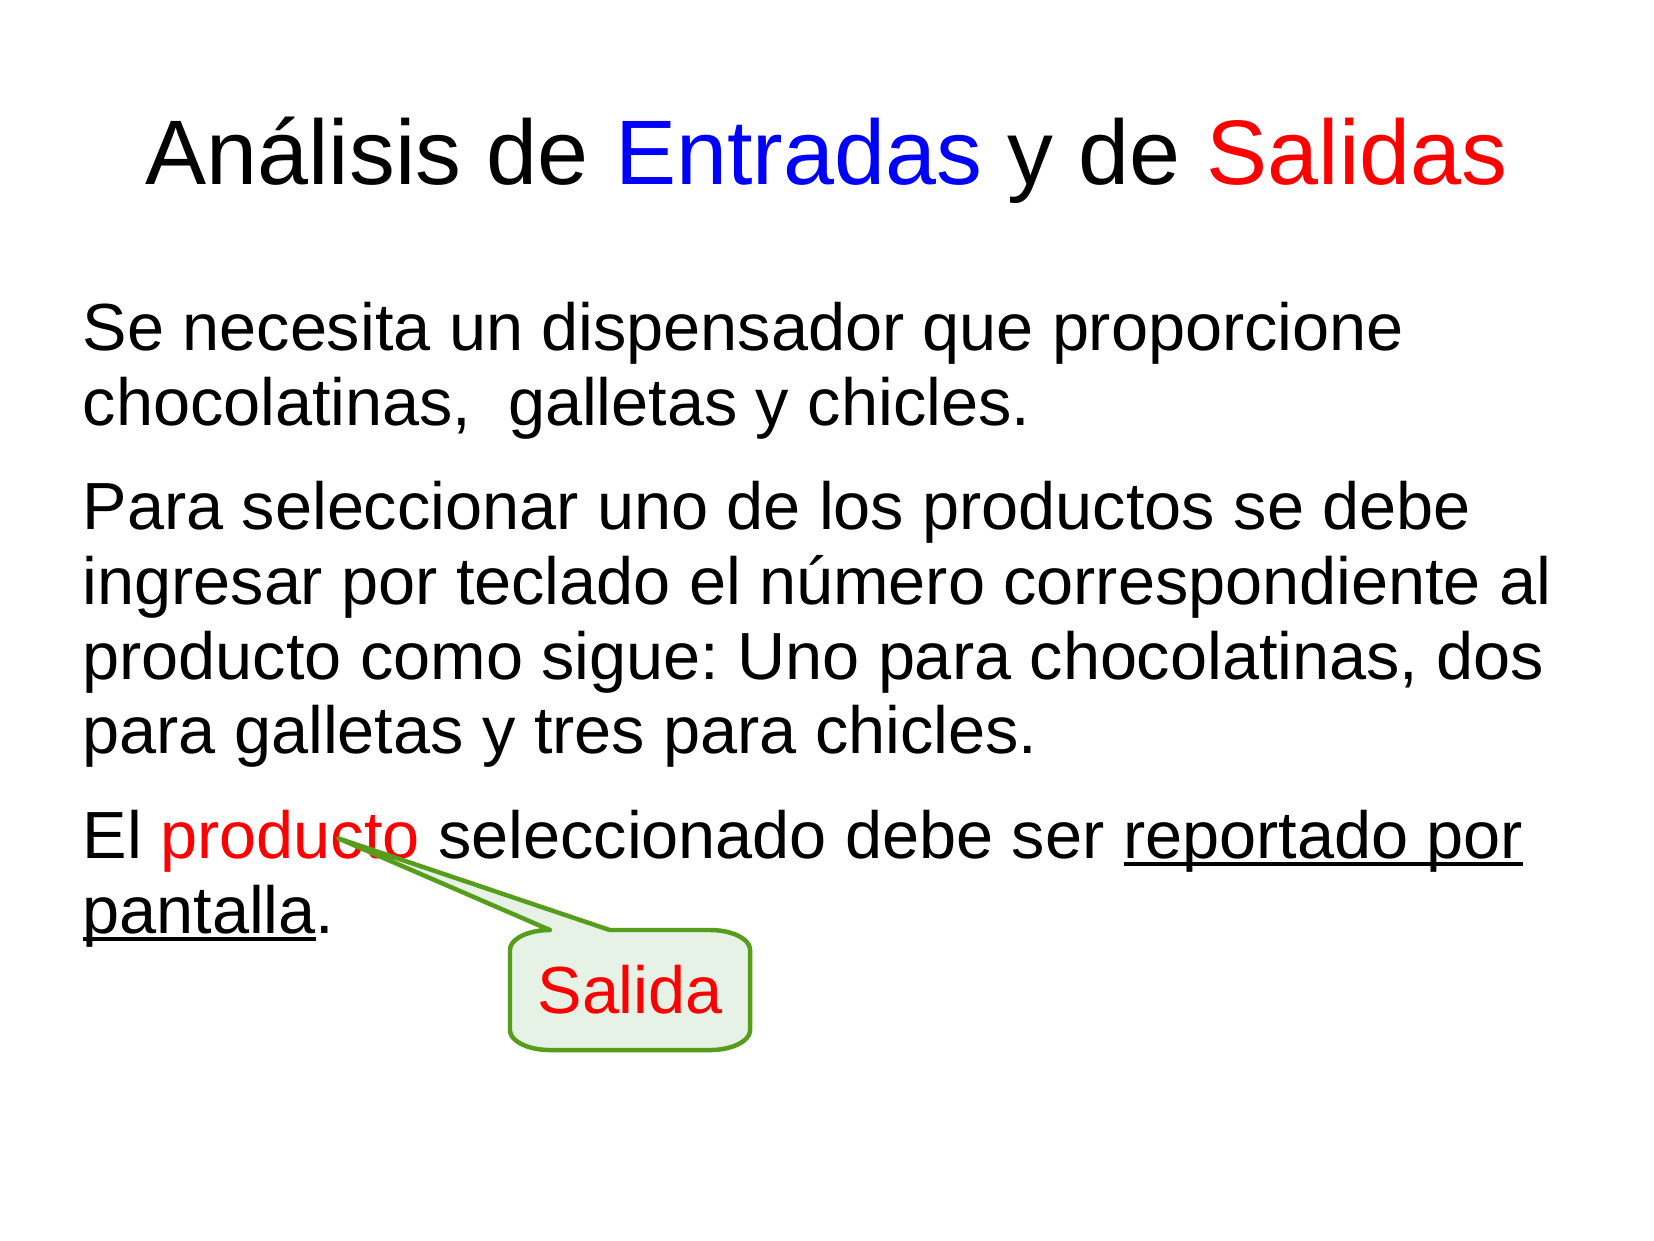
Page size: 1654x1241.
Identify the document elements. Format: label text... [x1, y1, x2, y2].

text_box Salida [338, 838, 751, 1051]
title Análisis de Entradas y de Salidas [82, 49, 1571, 257]
list Se necesita un dispensador que proporcione chocolatinas, galletas y chicles. Para seleccionar uno de los productos se debe ingresar por teclado el número correspondiente al producto como sigue: Uno para chocolatinas, dos para galletas y tres para chicles. El producto seleccionado debe ser reportado por pantalla. [82, 290, 1571, 1010]
